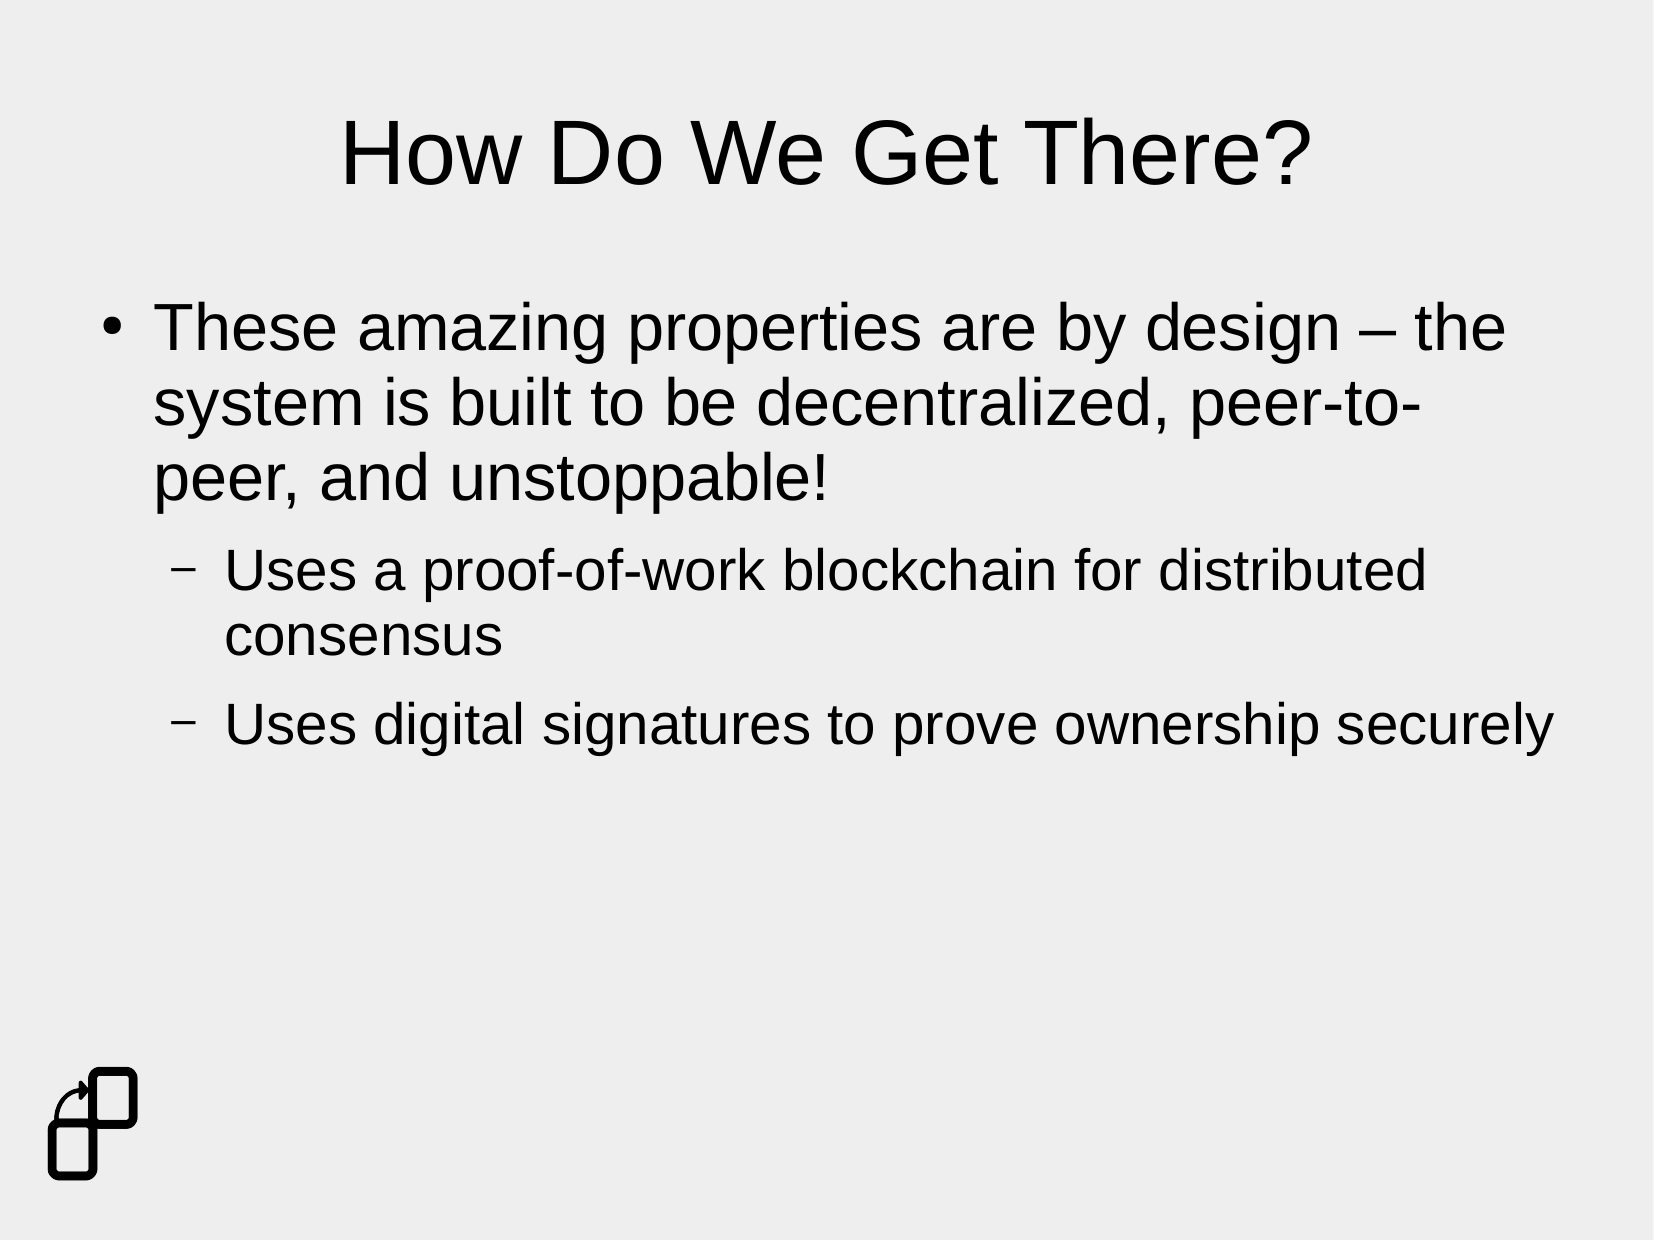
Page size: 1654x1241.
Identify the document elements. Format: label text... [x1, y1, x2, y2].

title How Do We Get There? [82, 49, 1571, 257]
picture [30, 1062, 153, 1186]
list These amazing properties are by design – the system is built to be decentralized, peer-to-peer, and unstoppable! Uses a proof-of-work blockchain for distributed consensus Uses digital signatures to prove ownership securely [82, 290, 1571, 1010]
